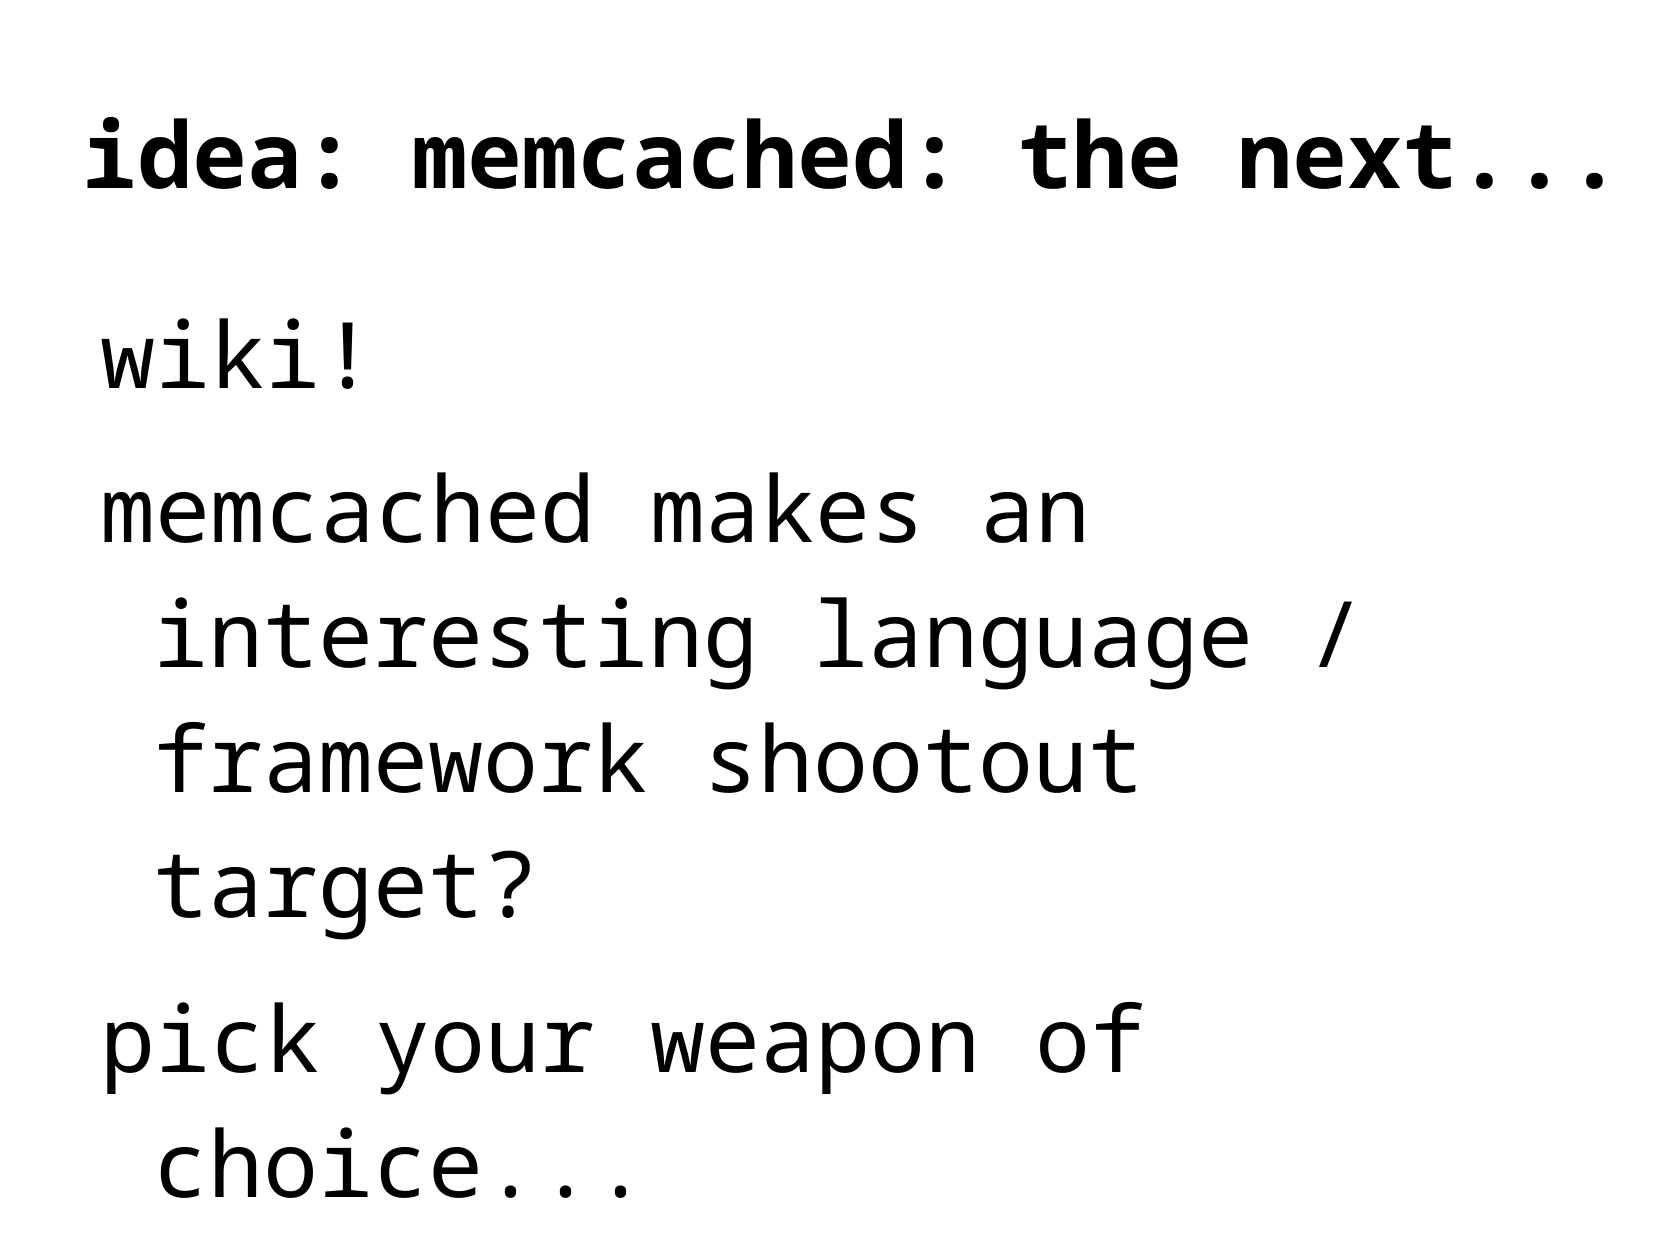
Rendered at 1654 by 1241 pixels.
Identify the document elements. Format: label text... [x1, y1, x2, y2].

list wiki! memcached makes an interesting language / framework shootout target? pick your weapon of choice... [82, 290, 1571, 1099]
title idea: memcached: the next... [82, 49, 1651, 257]
